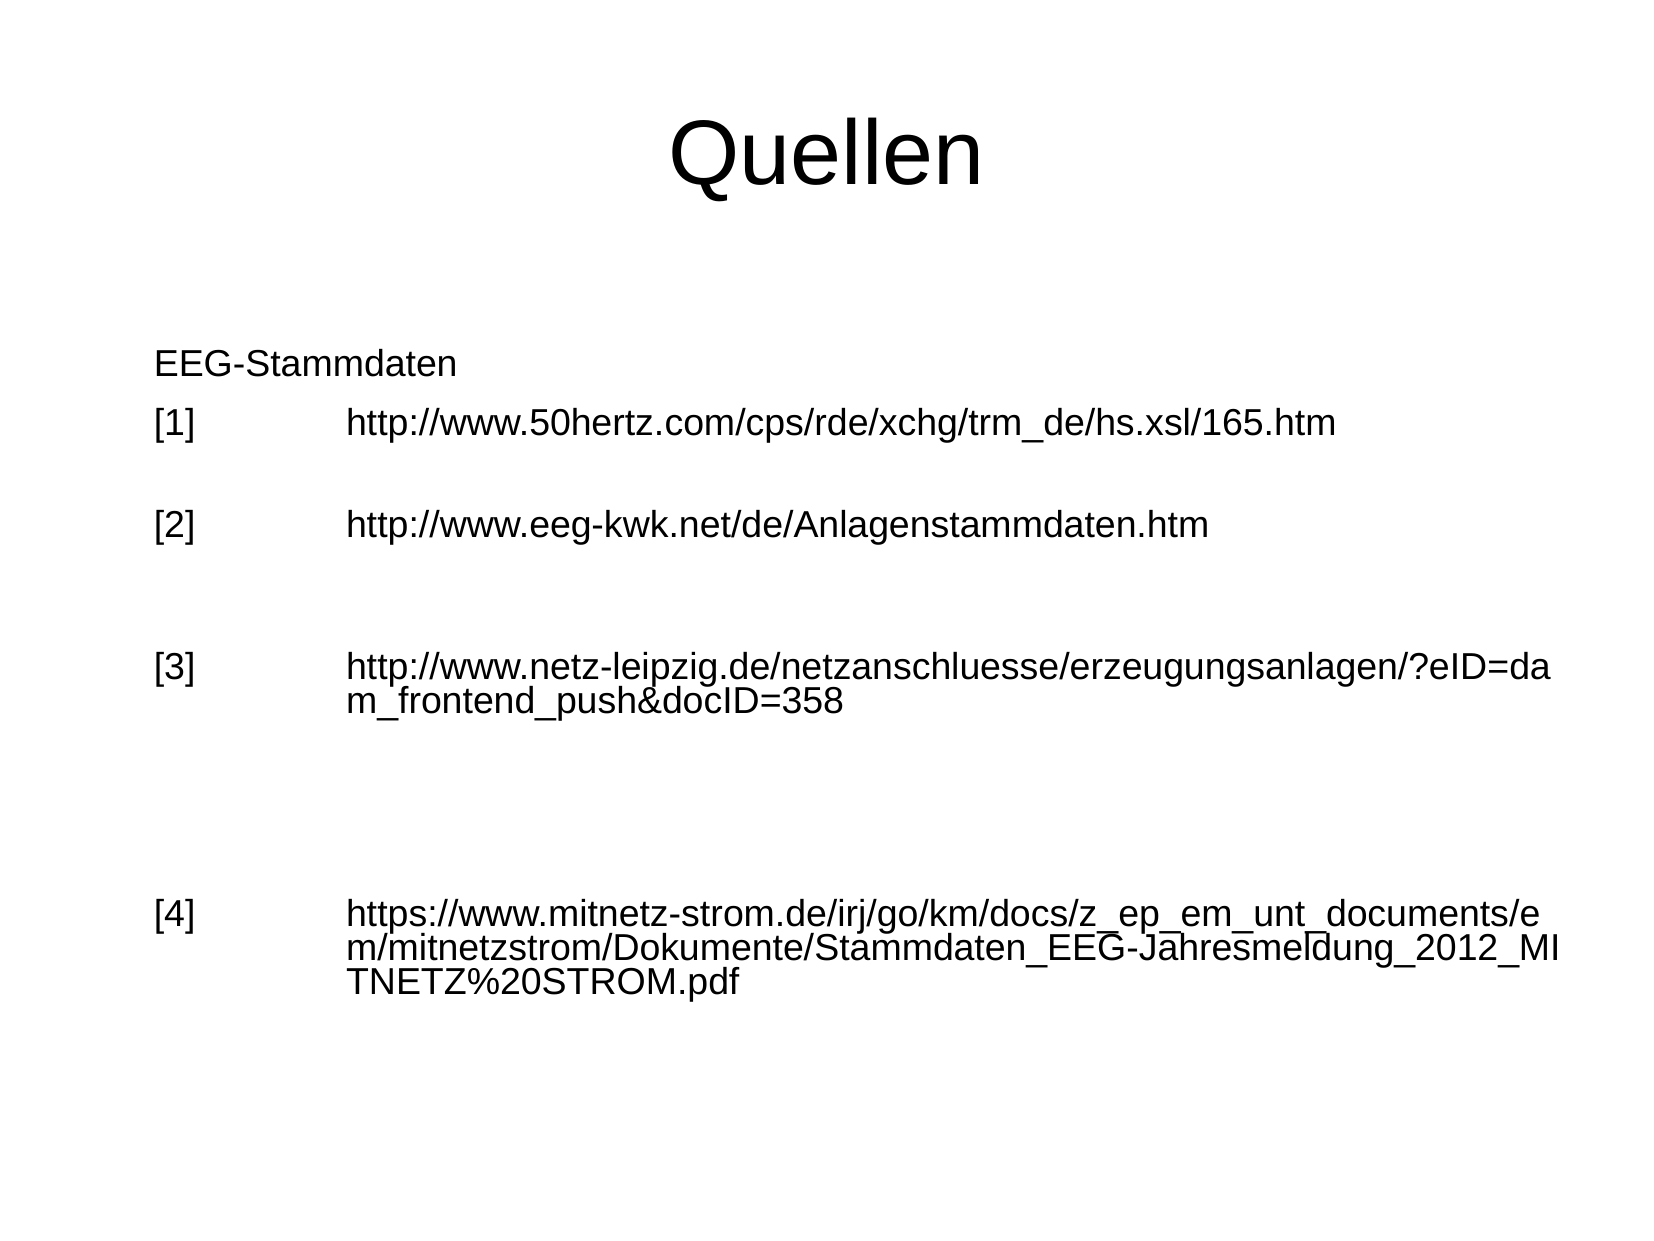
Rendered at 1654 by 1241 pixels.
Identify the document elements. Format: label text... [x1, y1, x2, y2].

table_cell http://www.eeg-kwk.net/de/Anlagenstammdaten.htm [260, 496, 1584, 638]
table_cell [2] [139, 496, 260, 638]
table_cell [1] [139, 394, 260, 496]
table_cell http://www.netz-leipzig.de/netzanschluesse/erzeugungsanlagen/?eID=dam_frontend_push&docID=358 [260, 638, 1584, 885]
title Quellen [82, 49, 1571, 257]
table_cell http://www.50hertz.com/cps/rde/xchg/trm_de/hs.xsl/165.htm [260, 394, 1584, 496]
table_cell [3] [139, 638, 260, 885]
table_cell [4] [139, 885, 260, 1132]
table_cell https://www.mitnetz-strom.de/irj/go/km/docs/z_ep_em_unt_documents/em/mitnetzstrom/Dokumente/Stammdaten_EEG-Jahresmeldung_2012_MITNETZ%20STROM.pdf [260, 885, 1584, 1132]
table_header EEG-Stammdaten [139, 335, 1584, 394]
